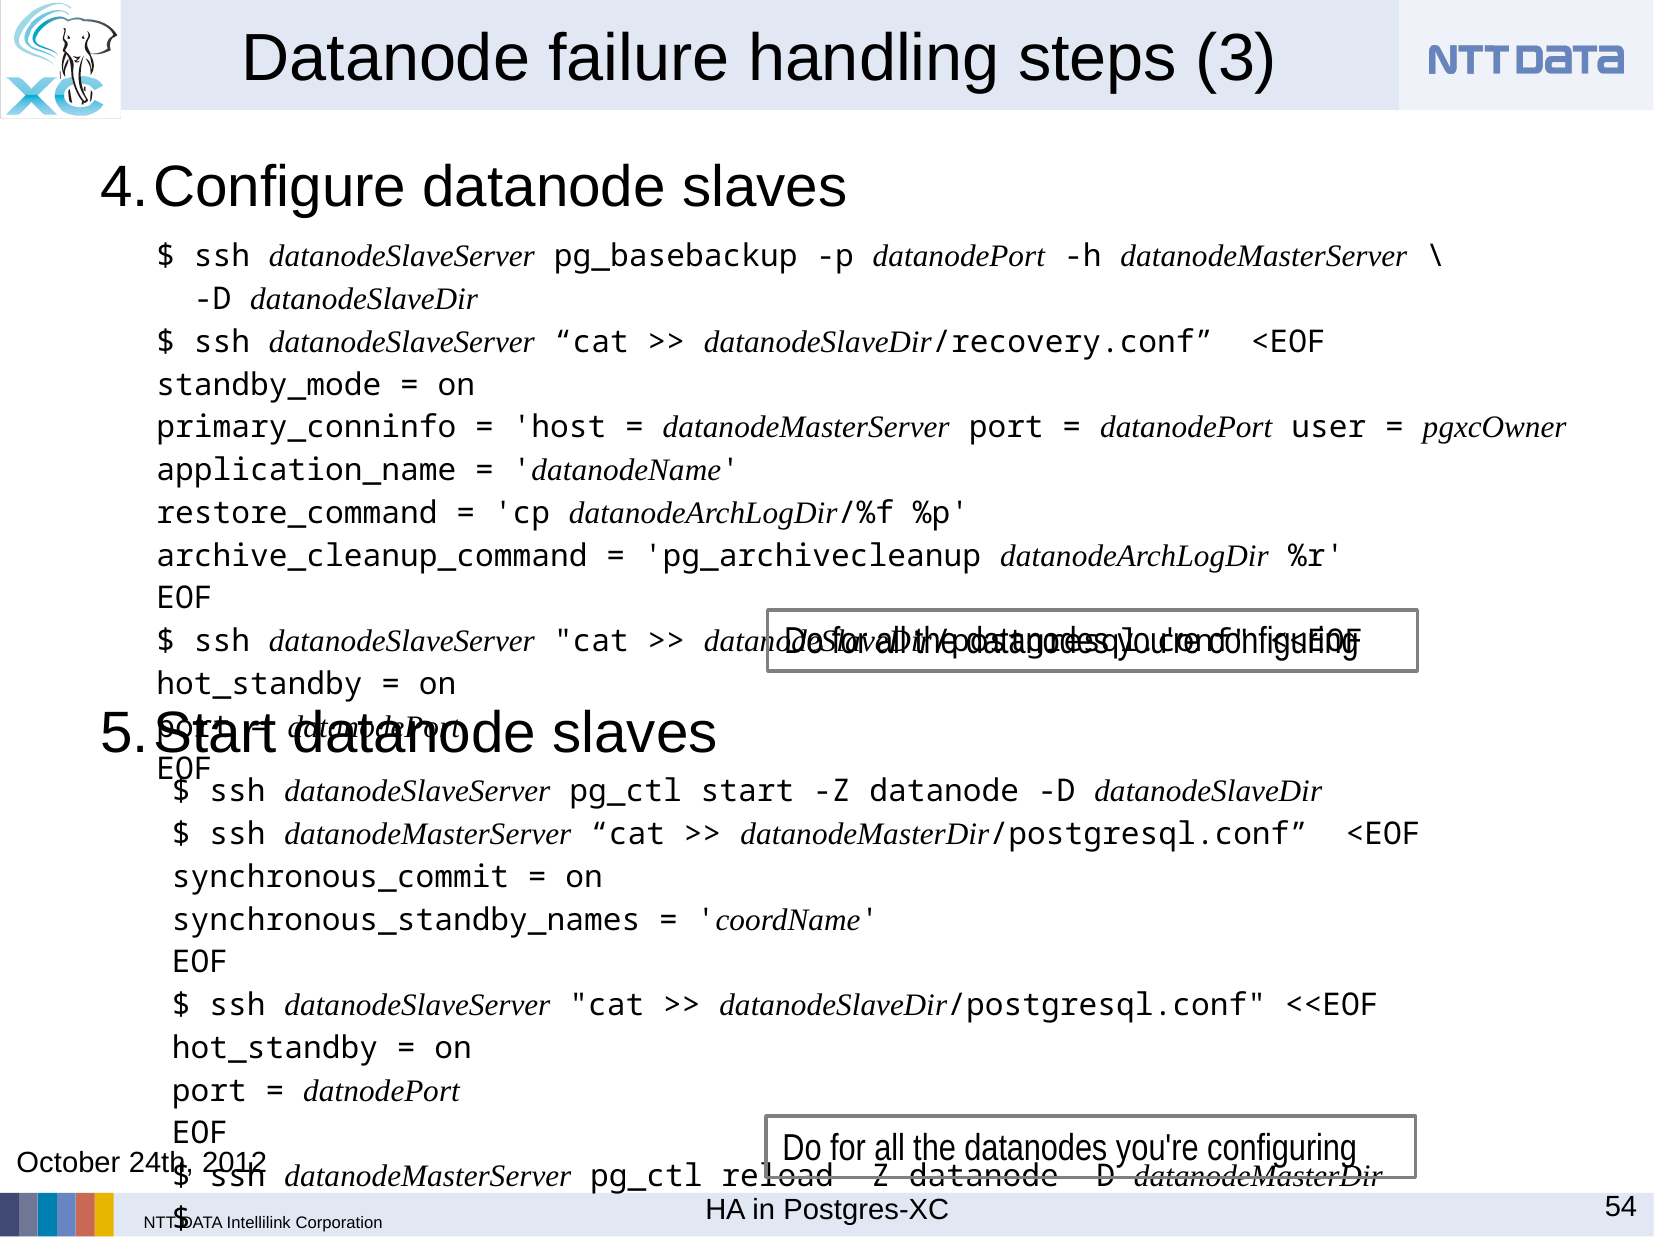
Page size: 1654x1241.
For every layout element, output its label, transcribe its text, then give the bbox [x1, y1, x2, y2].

title Datanode failure handling steps (3) [120, 3, 1399, 110]
picture [1429, 45, 1624, 74]
picture [0, 0, 121, 119]
text_box Do for all the datanodes you're configuring [765, 1115, 1416, 1178]
list Configure datanode slaves Start datanode slaves [82, 153, 1571, 886]
text_box Do for all the datanodes you're configuring [767, 609, 1418, 672]
text_box $ ssh datanodeSlaveServer pg_ctl start -Z datanode -D datanodeSlaveDir $ ssh datanodeMasterServer “cat >> datanodeMasterDir/postgresql.conf” <EOF synchronous_commit = on synchronous_standby_names = 'coordName' EOF $ ssh datanodeSlaveServer "cat >> datanodeSlaveDir/postgresql.conf" <<EOF hot_standby = on port = datnodePort EOF $ ssh datanodeMasterServer pg_ctl reload -Z datanode -D datanodeMasterDir $ [157, 760, 1598, 1239]
text_box $ ssh datanodeSlaveServer pg_basebackup -p datanodePort -h datanodeMasterServer \ -D datanodeSlaveDir $ ssh datanodeSlaveServer “cat >> datanodeSlaveDir/recovery.conf” <EOF standby_mode = on primary_conninfo = 'host = datanodeMasterServer port = datanodePort user = pgxcOwner application_name = 'datanodeName' restore_command = 'cp datanodeArchLogDir/%f %p' archive_cleanup_command = 'pg_archivecleanup datanodeArchLogDir %r' EOF $ ssh datanodeSlaveServer "cat >> datanodeSlaveDir/postgresql.conf" <<EOF hot_standby = on port = datanodePort EOF [141, 225, 1583, 686]
